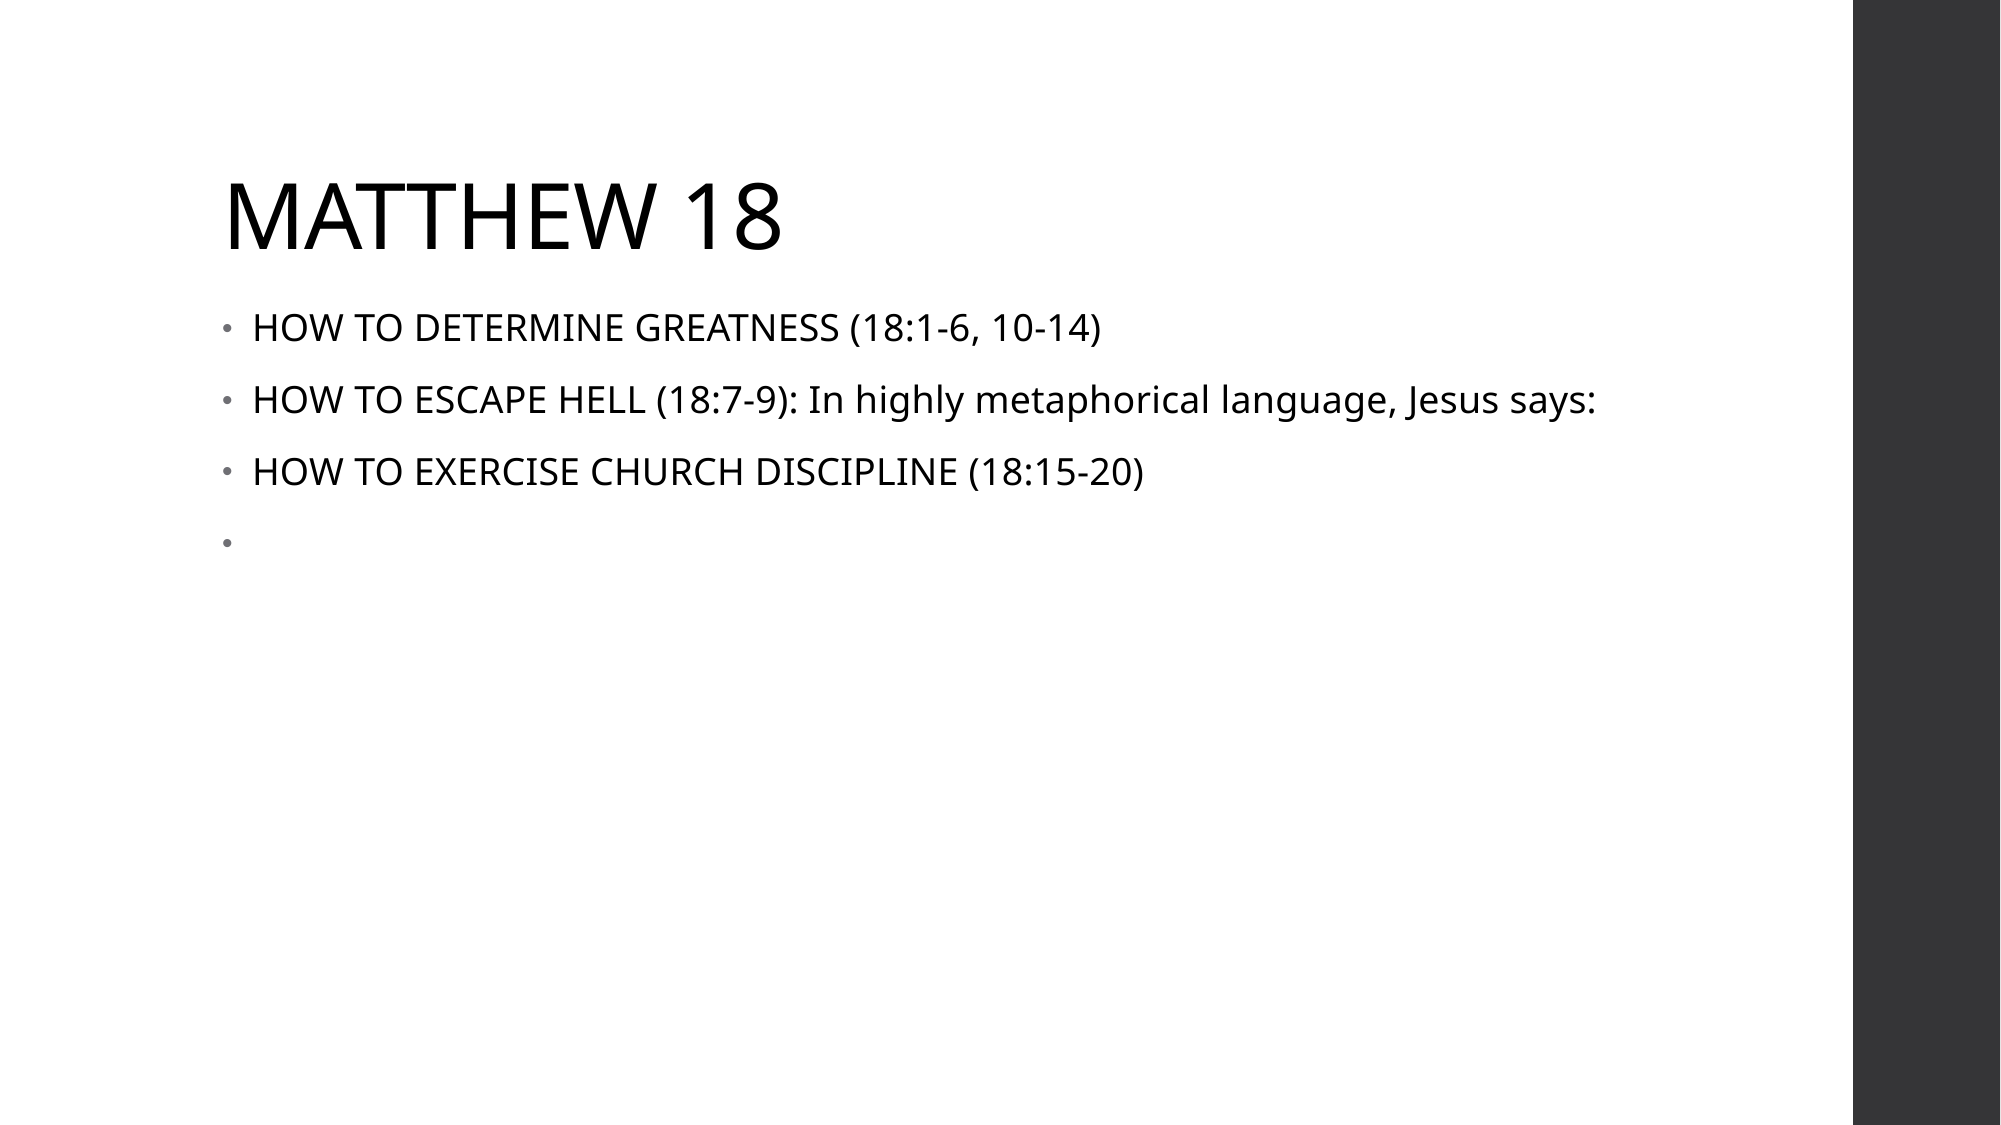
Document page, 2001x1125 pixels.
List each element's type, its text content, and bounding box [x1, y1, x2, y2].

list HOW TO DETERMINE GREATNESS (18:1-6, 10-14) HOW TO ESCAPE HELL (18:7-9): In highly metaphorical language, Jesus says: HOW TO EXERCISE CHURCH DISCIPLINE (18:15-20) [206, 299, 1617, 1014]
title MATTHEW 18 [206, 60, 1797, 278]
